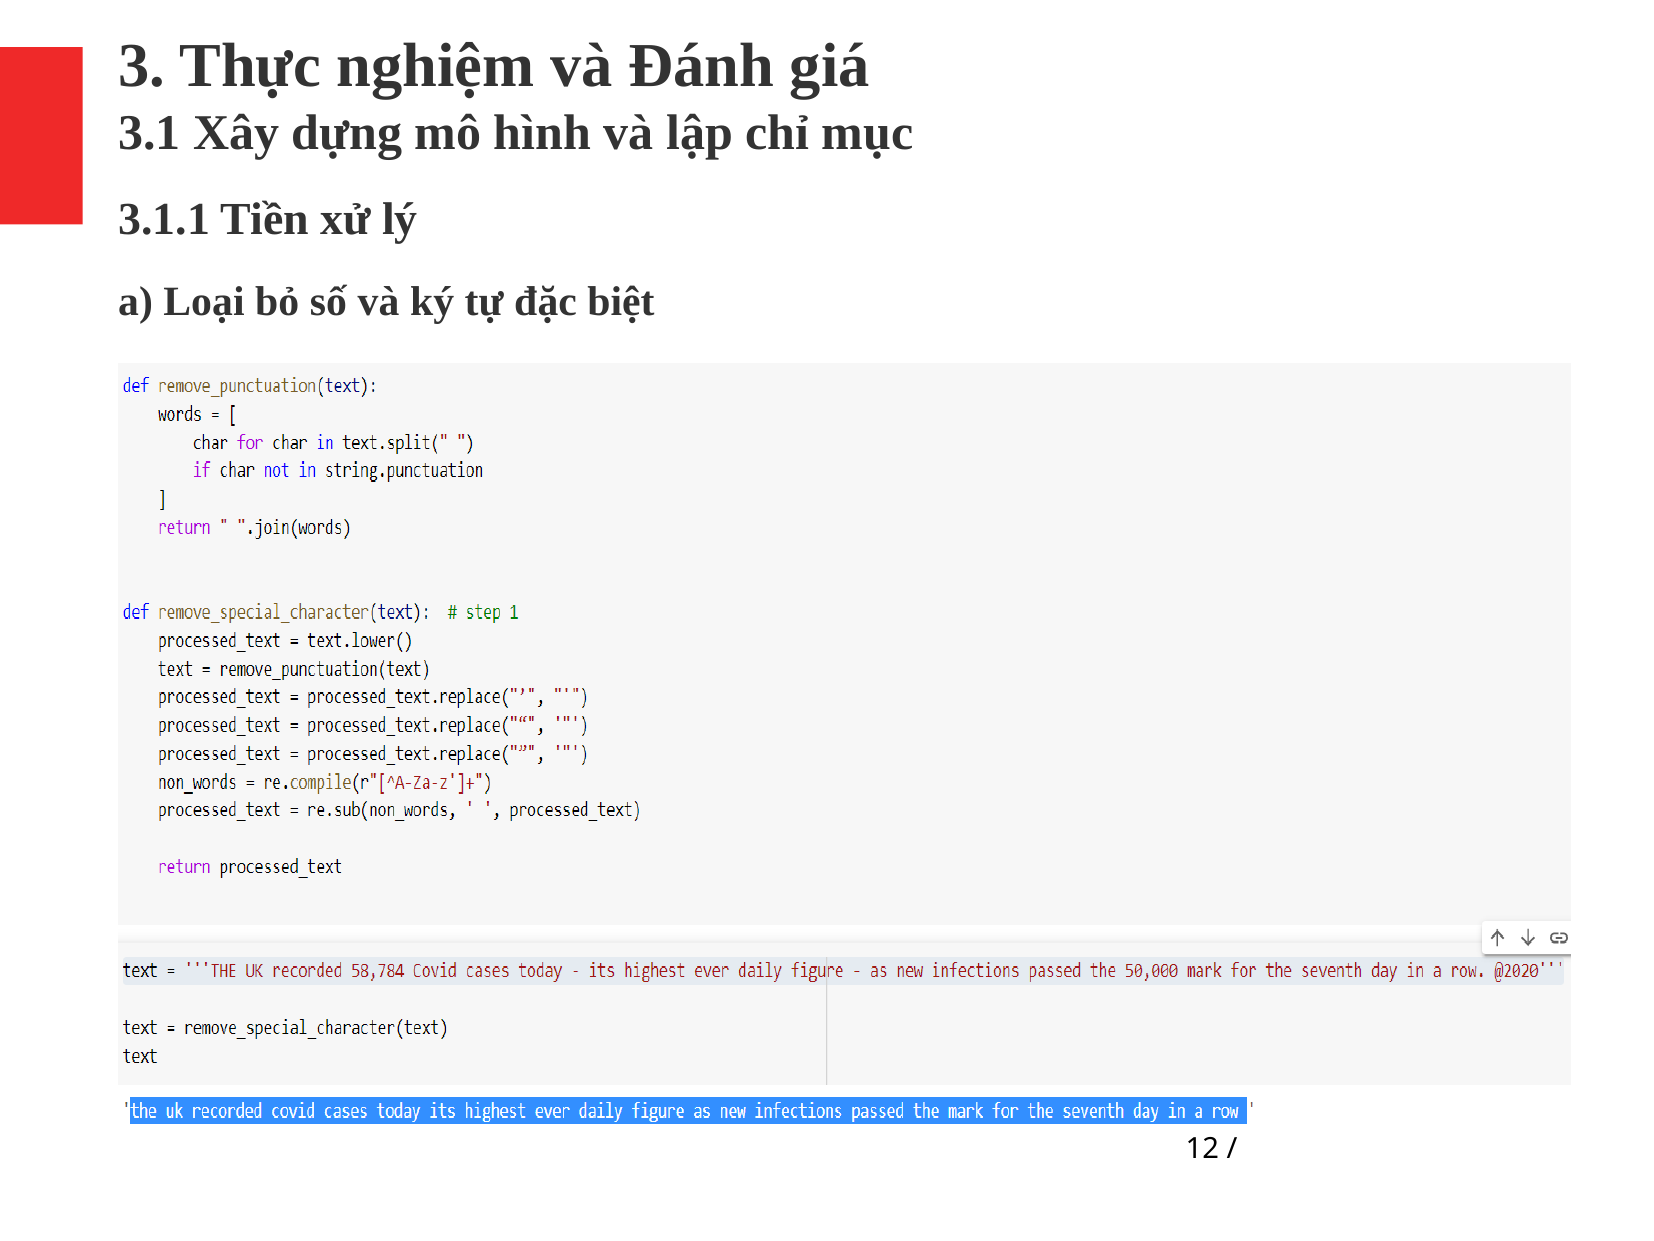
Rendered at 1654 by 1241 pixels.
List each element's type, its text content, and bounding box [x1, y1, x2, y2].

picture [118, 363, 1571, 1130]
text_box / [1185, 1130, 1571, 1216]
title 3. Thực nghiệm và Đánh giá [118, 23, 1571, 100]
text_box 3.1 Xây dựng mô hình và lập chỉ mục 3.1.1 Tiền xử lý a) Loại bỏ số và ký tự đặc biệt [118, 99, 1296, 345]
